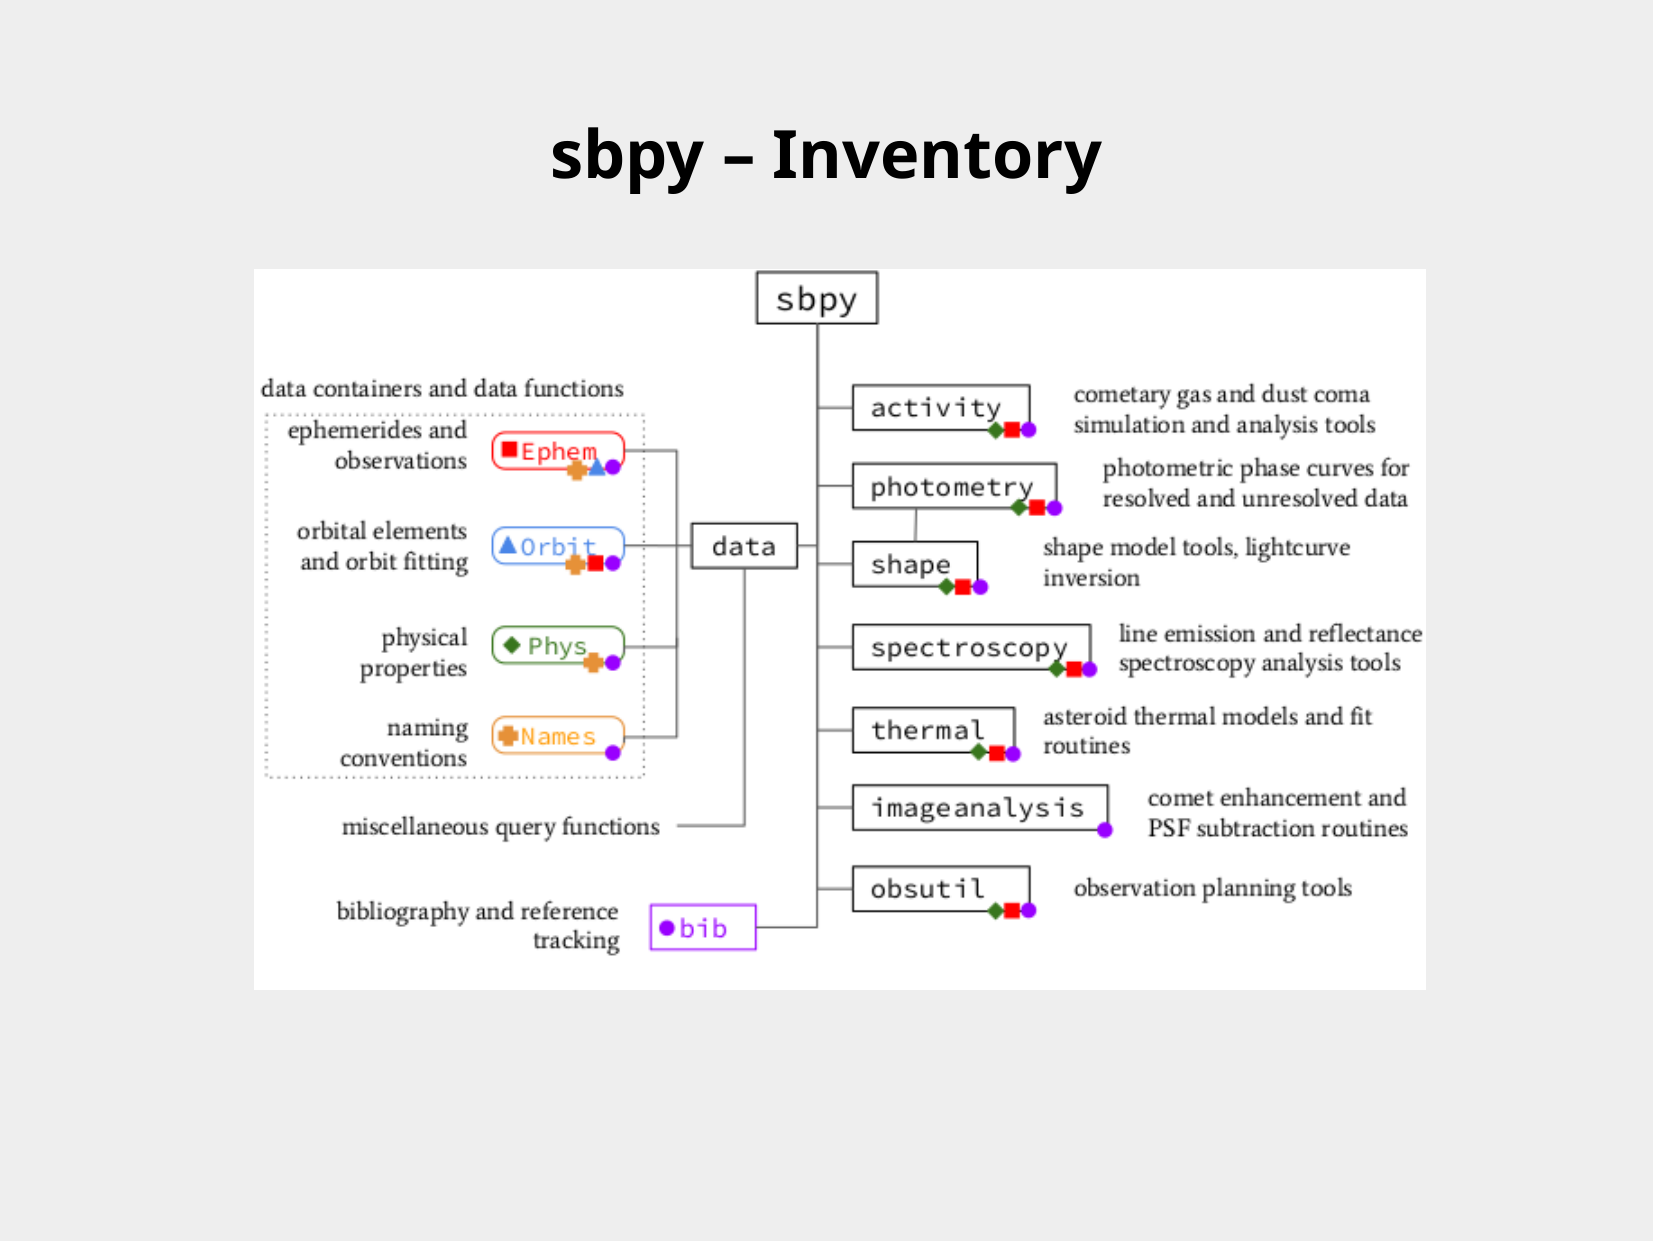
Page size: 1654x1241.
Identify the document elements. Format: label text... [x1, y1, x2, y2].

picture [254, 269, 1426, 991]
title sbpy – Inventory [82, 49, 1571, 257]
